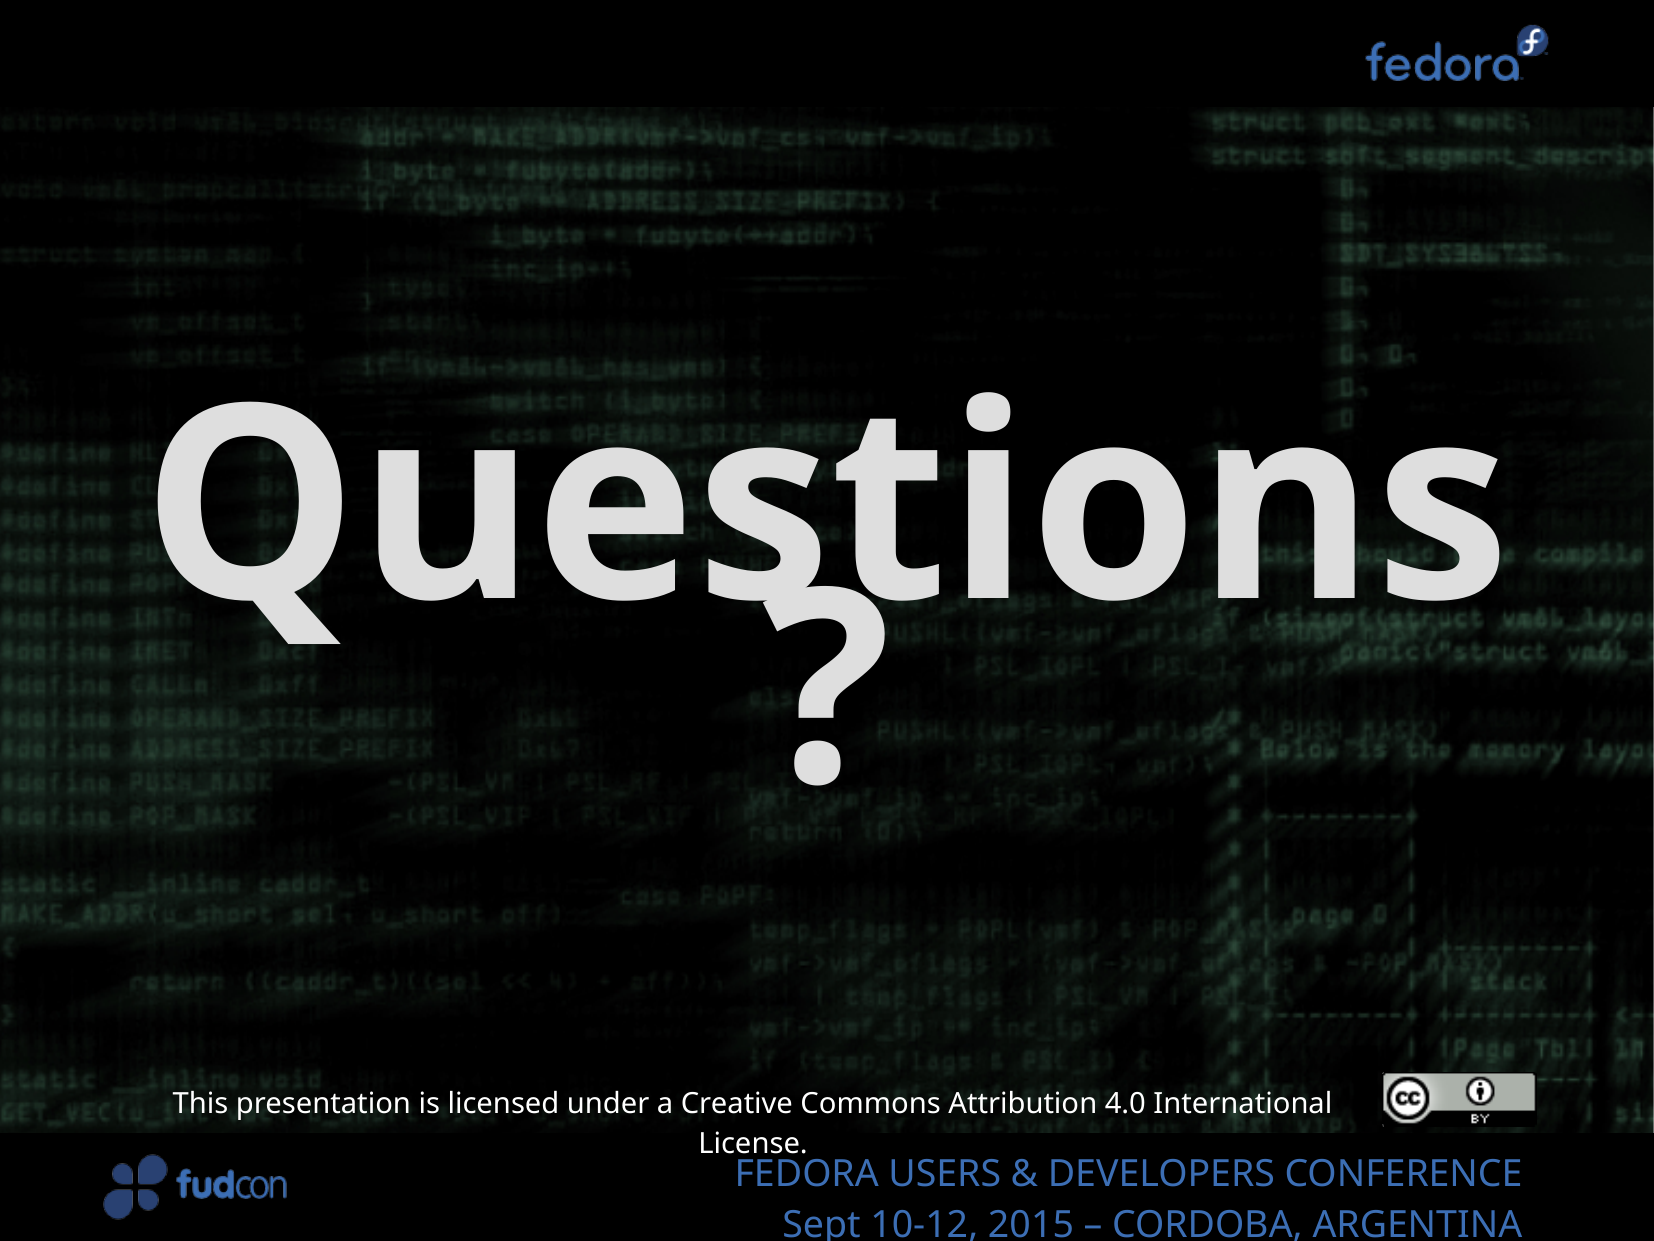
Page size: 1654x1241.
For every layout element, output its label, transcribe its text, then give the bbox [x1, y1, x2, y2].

text_box This presentation is licensed under a Creative Commons Attribution 4.0 International License. [117, 1075, 1389, 1130]
text_box Questions? [64, 443, 1589, 797]
picture [0, 0, 1654, 1241]
